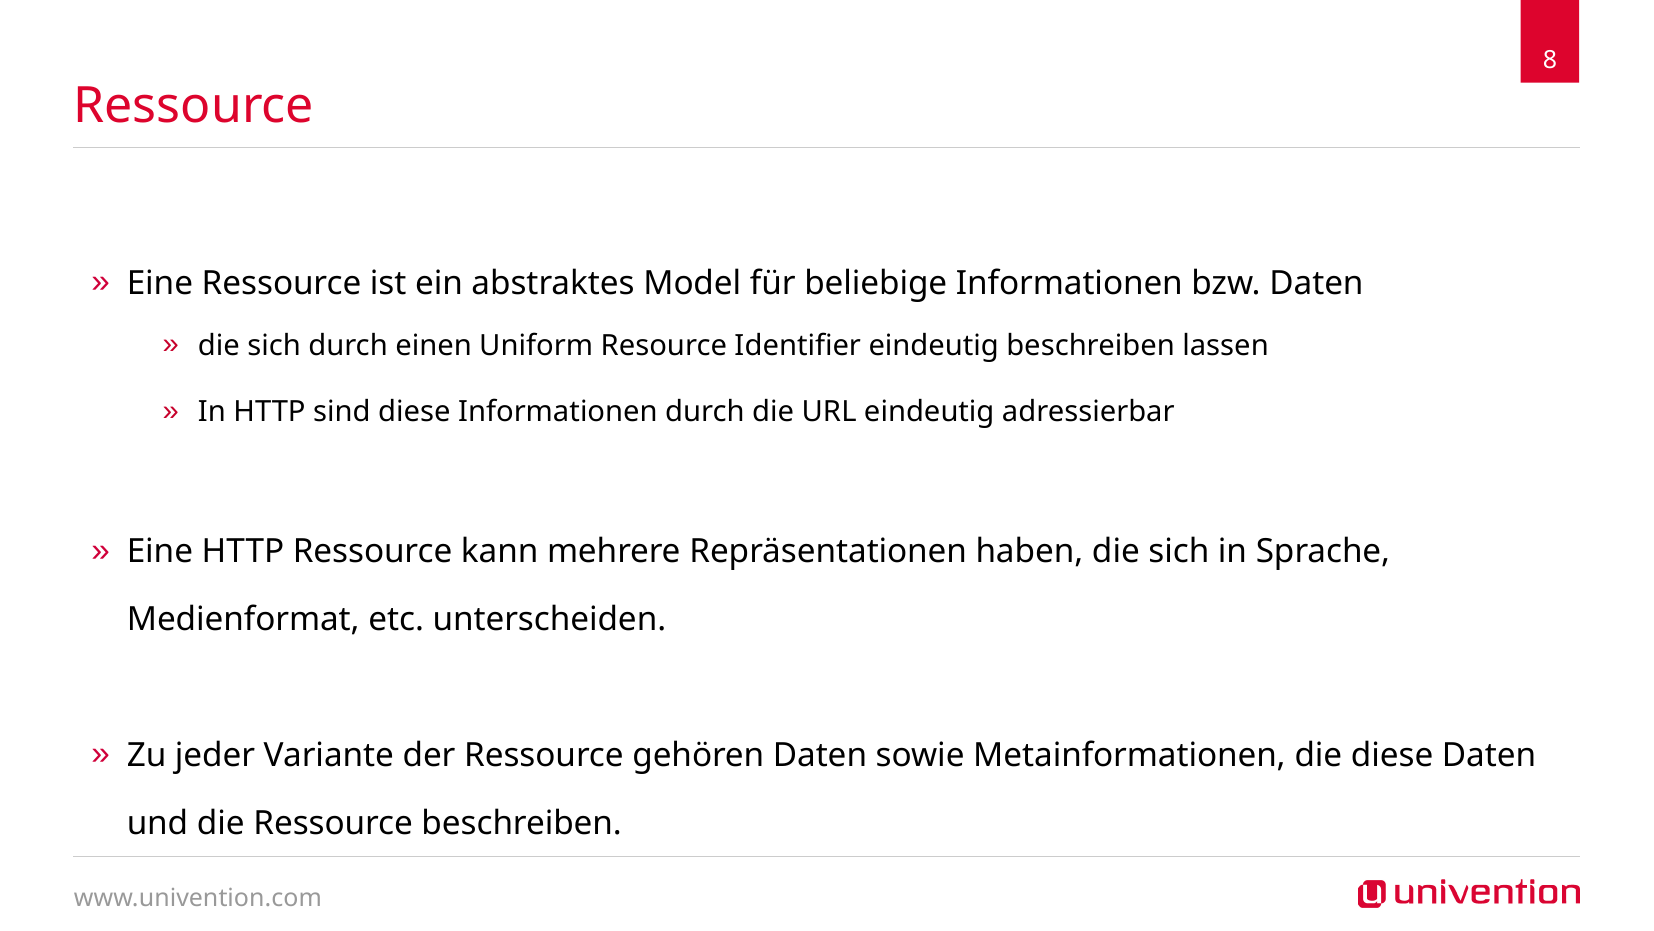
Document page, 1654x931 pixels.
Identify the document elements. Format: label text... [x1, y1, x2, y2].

list Eine Ressource ist ein abstraktes Model für beliebige Informationen bzw. Daten die sich durch einen Uniform Resource Identifier eindeutig beschreiben lassen In HTTP sind diese Informationen durch die URL eindeutig adressierbar Eine HTTP Ressource kann mehrere Repräsentationen haben, die sich in Sprache, Medienformat, etc. unterscheiden. Zu jeder Variante der Ressource gehören Daten sowie Metainformationen, die diese Daten und die Ressource beschreiben. [73, 236, 1580, 827]
picture [1358, 879, 1580, 908]
title Ressource [73, 59, 1580, 148]
